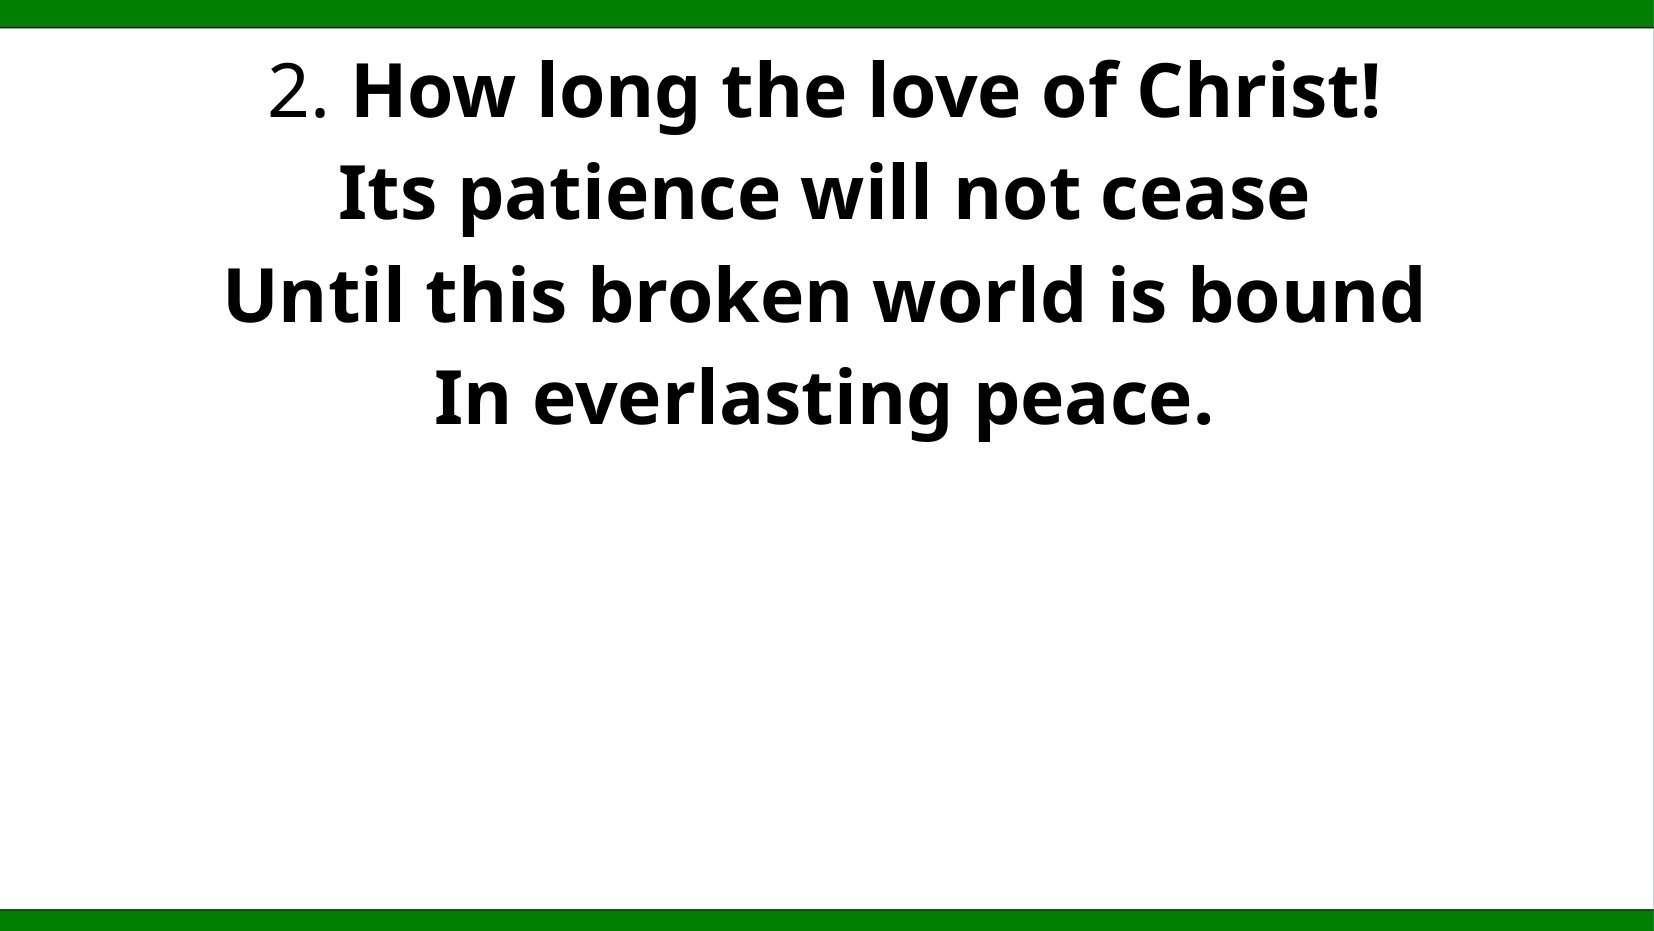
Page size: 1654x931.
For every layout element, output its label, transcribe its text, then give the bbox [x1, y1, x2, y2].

text_box 2. How long the love of Christ! Its patience will not cease Until this broken world is bound In everlasting peace. [45, 30, 1606, 445]
picture [0, 0, 1654, 931]
